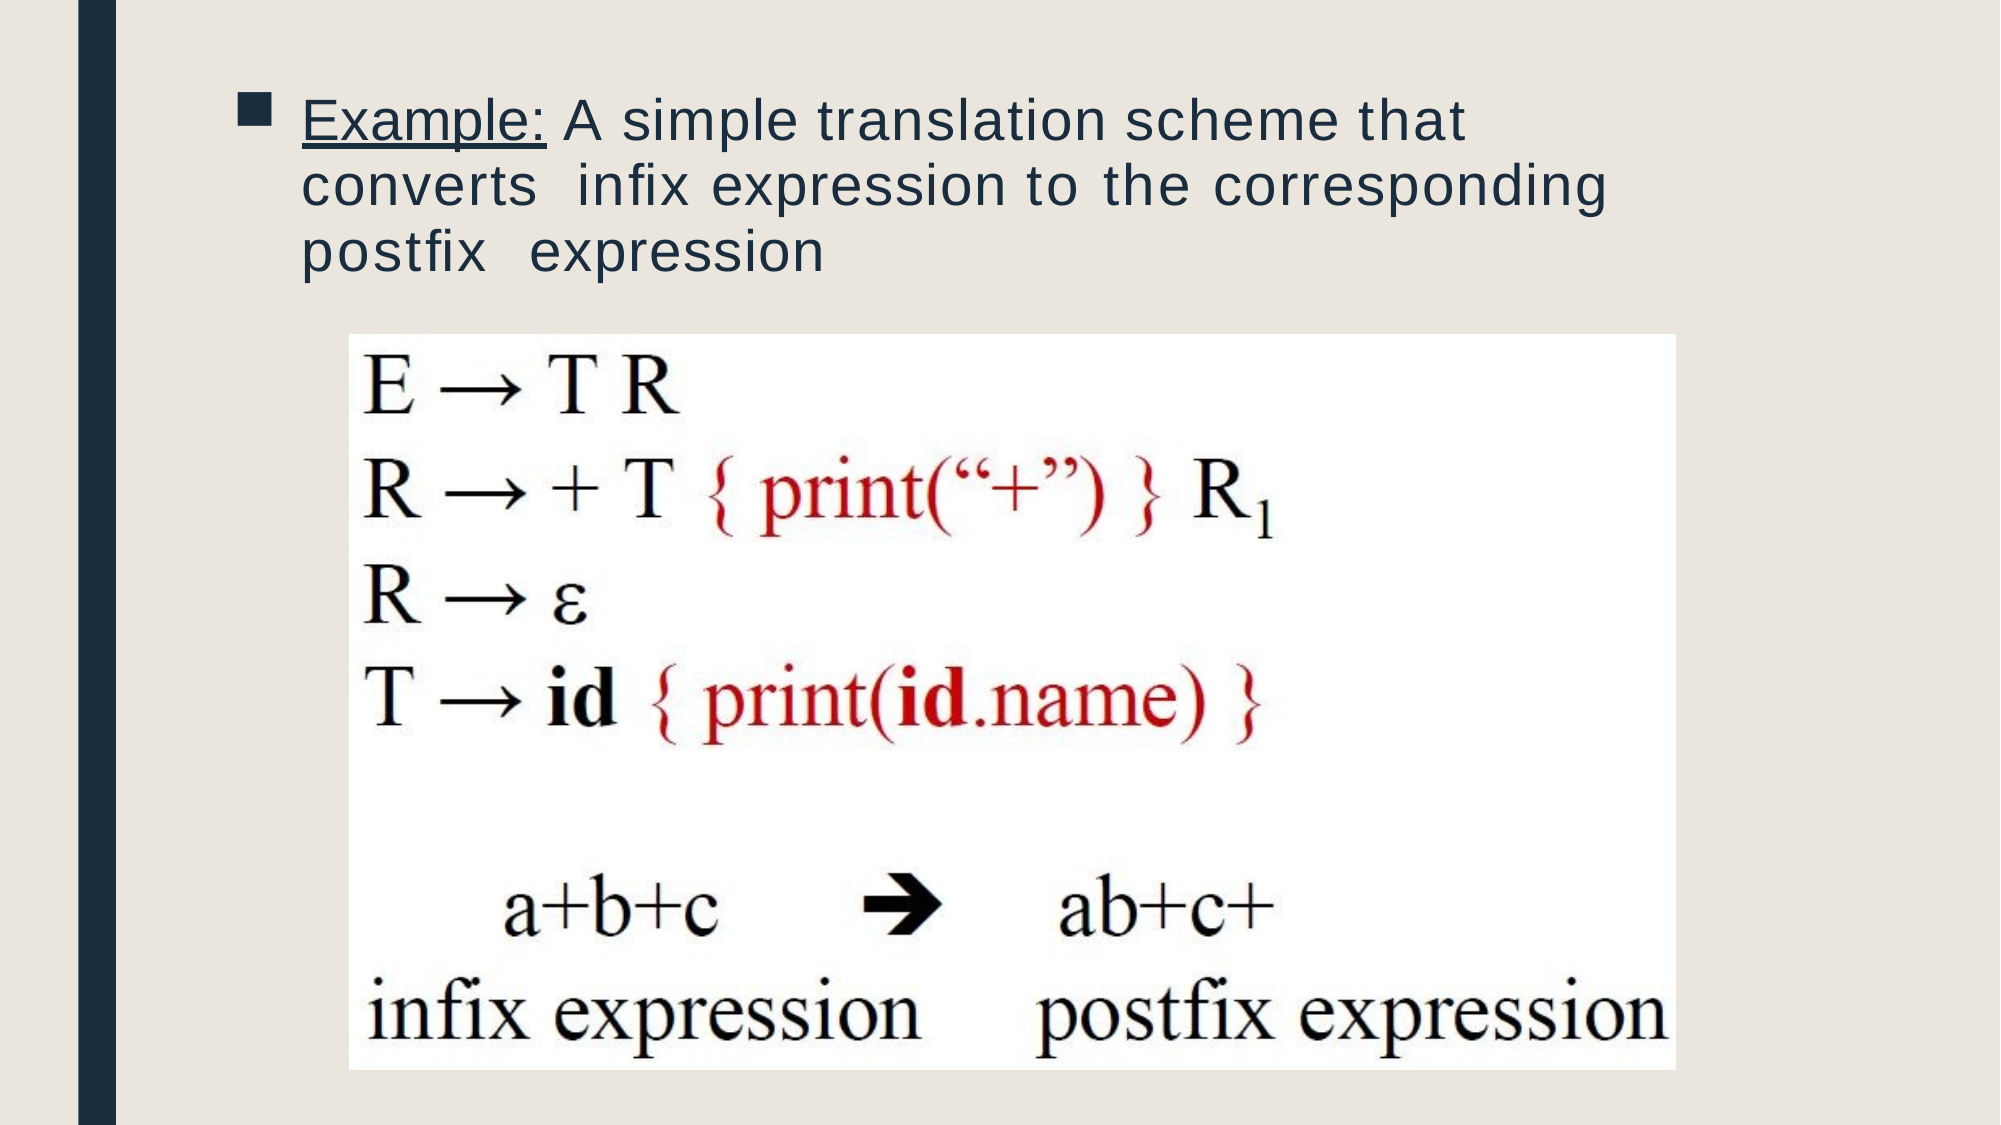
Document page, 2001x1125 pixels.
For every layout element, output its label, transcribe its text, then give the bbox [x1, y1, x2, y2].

text_box Example: A simple translation scheme that converts inﬁx expression to the corresponding postﬁx expression [230, 78, 1703, 284]
text_box [348, 334, 1676, 1070]
